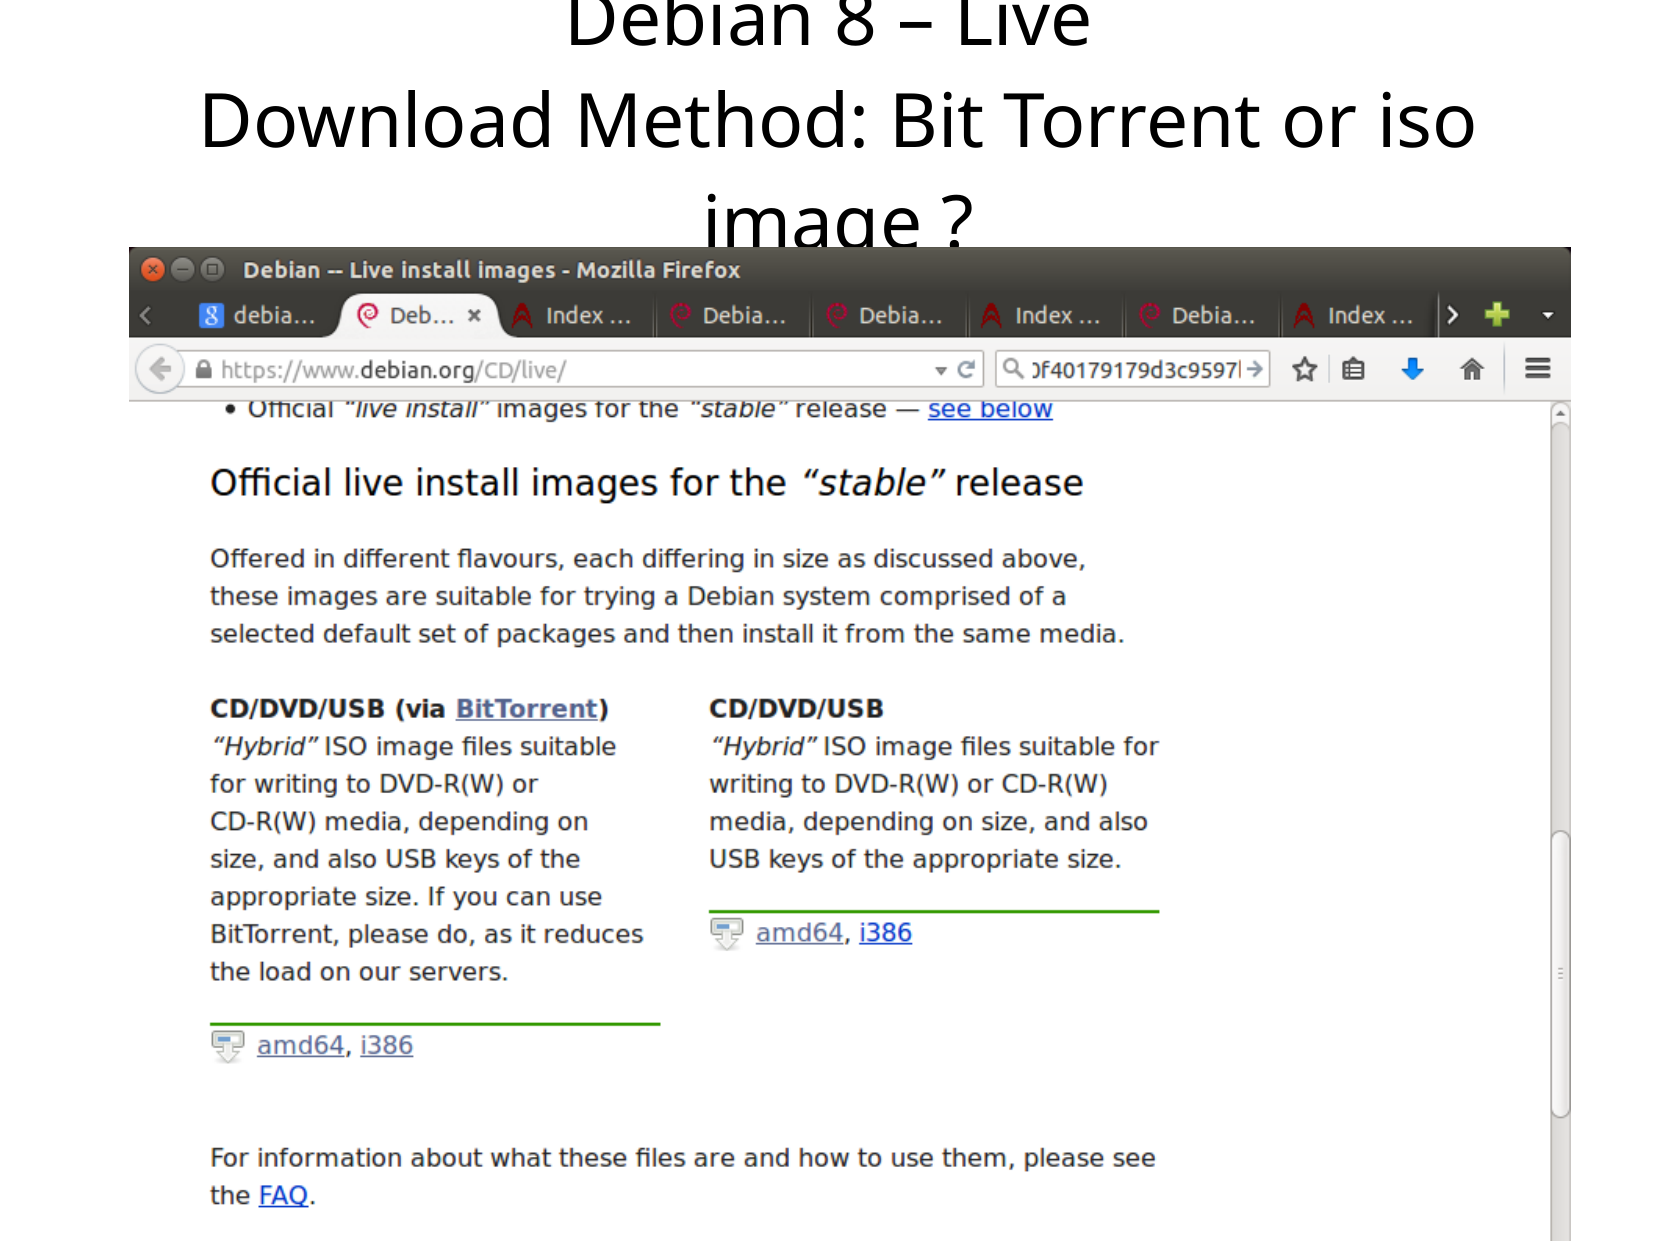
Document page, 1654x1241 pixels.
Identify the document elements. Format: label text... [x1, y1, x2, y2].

title Debian 8 – Live Download Method: Bit Torrent or iso image ? [94, 35, 1583, 201]
picture [129, 247, 1571, 1241]
